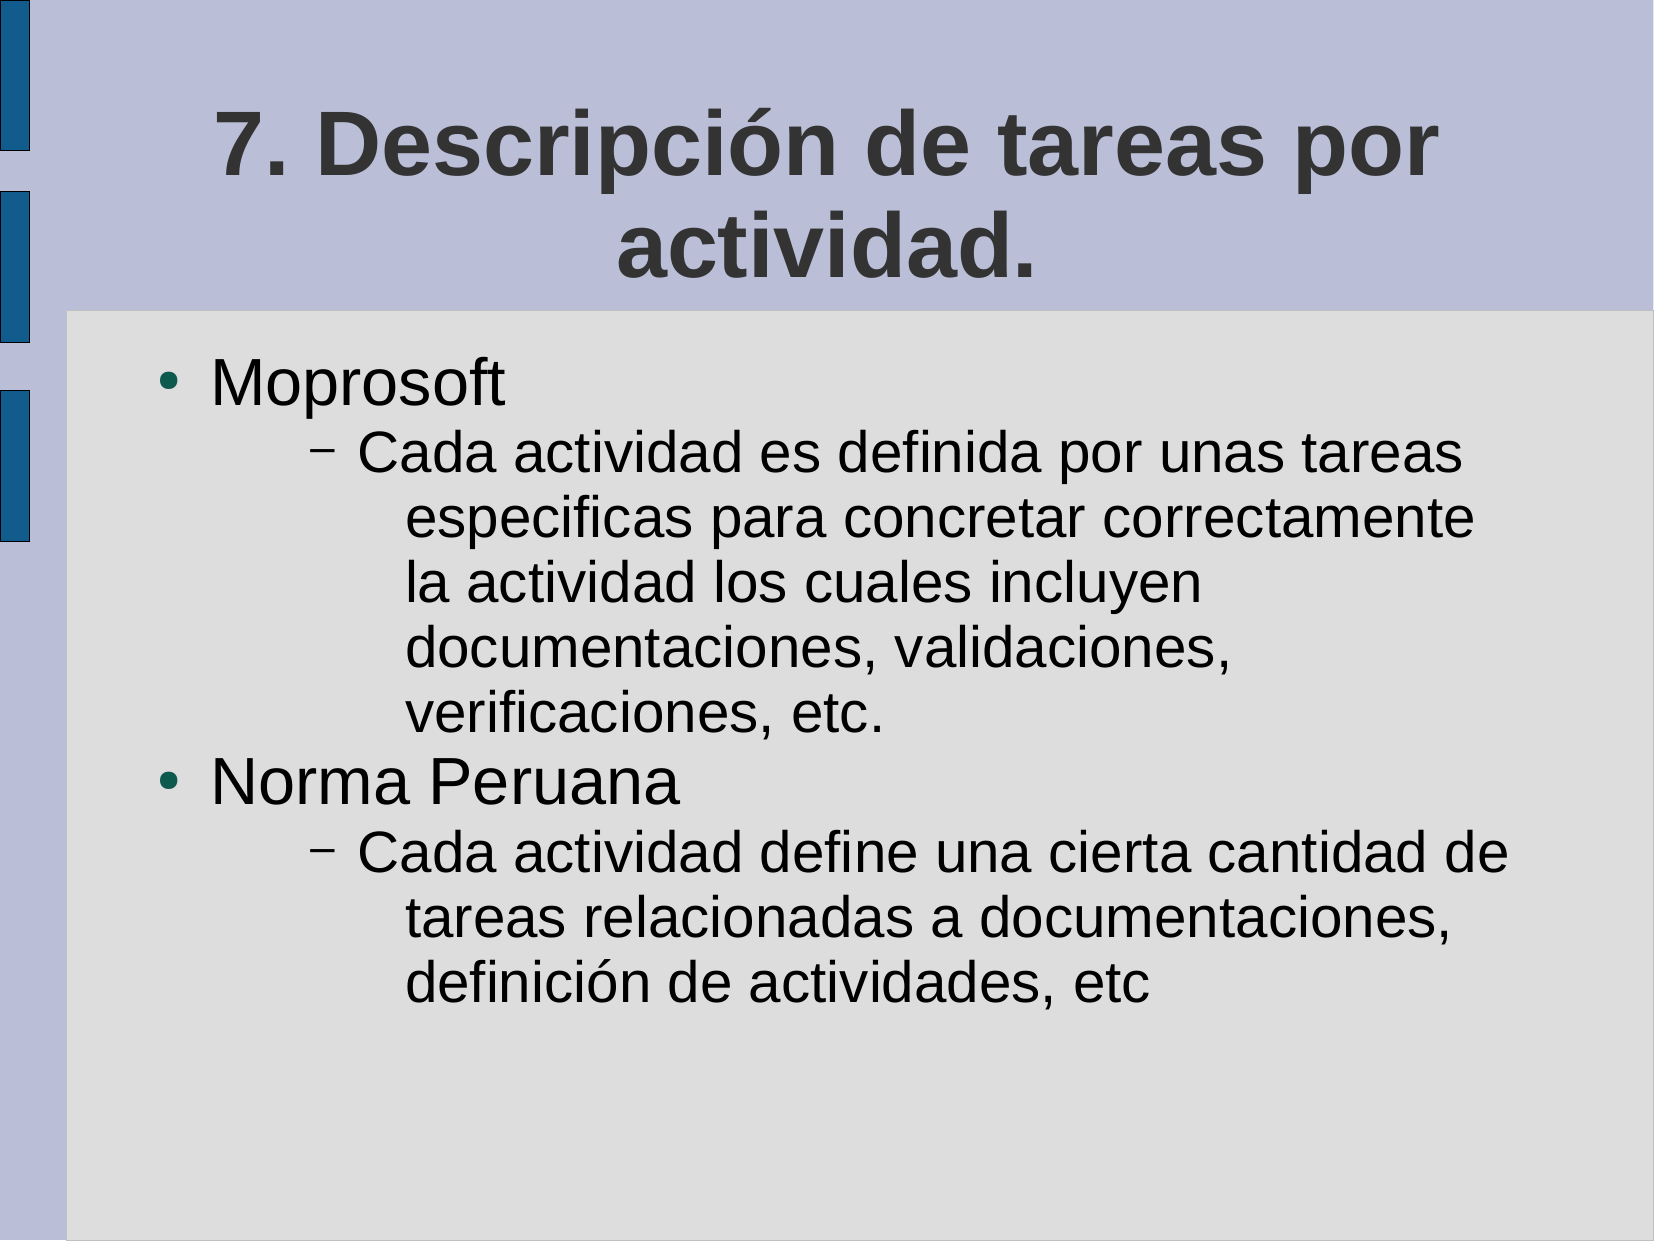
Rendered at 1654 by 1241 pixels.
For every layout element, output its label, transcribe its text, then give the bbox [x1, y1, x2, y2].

title 7. Descripción de tareas por actividad. [121, 92, 1534, 298]
list Moprosoft Cada actividad es definida por unas tareas especificas para concretar correctamente la actividad los cuales incluyen documentaciones, validaciones, verificaciones, etc. Norma Peruana Cada actividad define una cierta cantidad de tareas relacionadas a documentaciones, definición de actividades, etc [121, 344, 1534, 1112]
